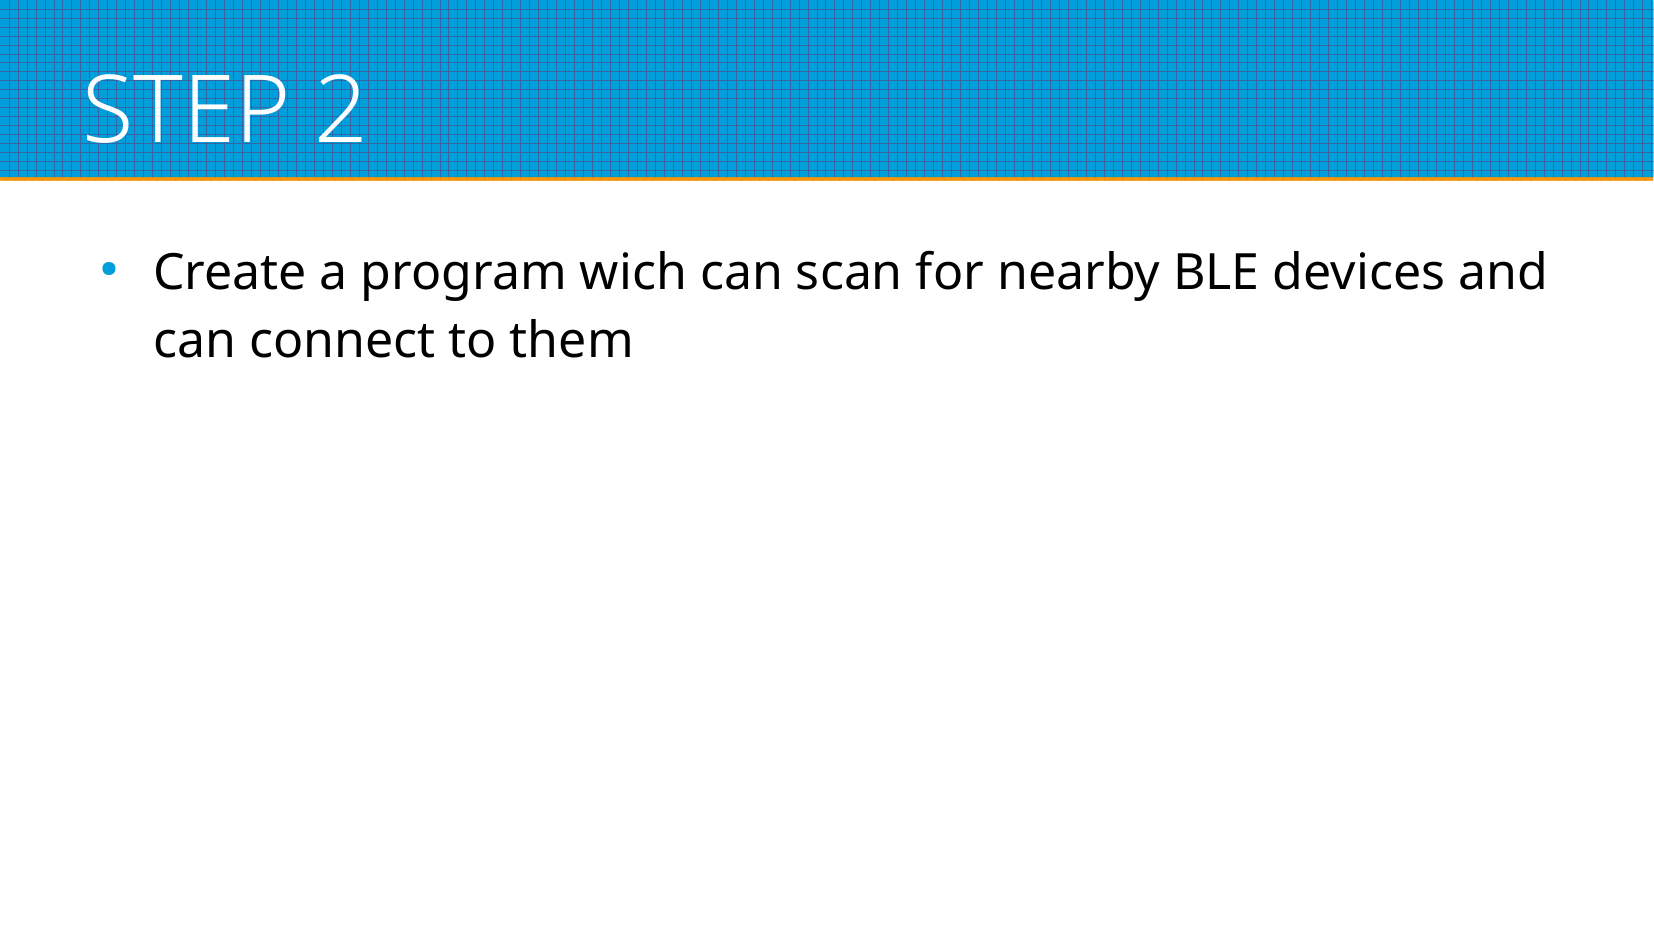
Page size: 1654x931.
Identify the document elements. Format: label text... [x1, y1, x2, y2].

title STEP 2 [82, 14, 1571, 171]
list Create a program wich can scan for nearby BLE devices and can connect to them [82, 236, 1563, 811]
